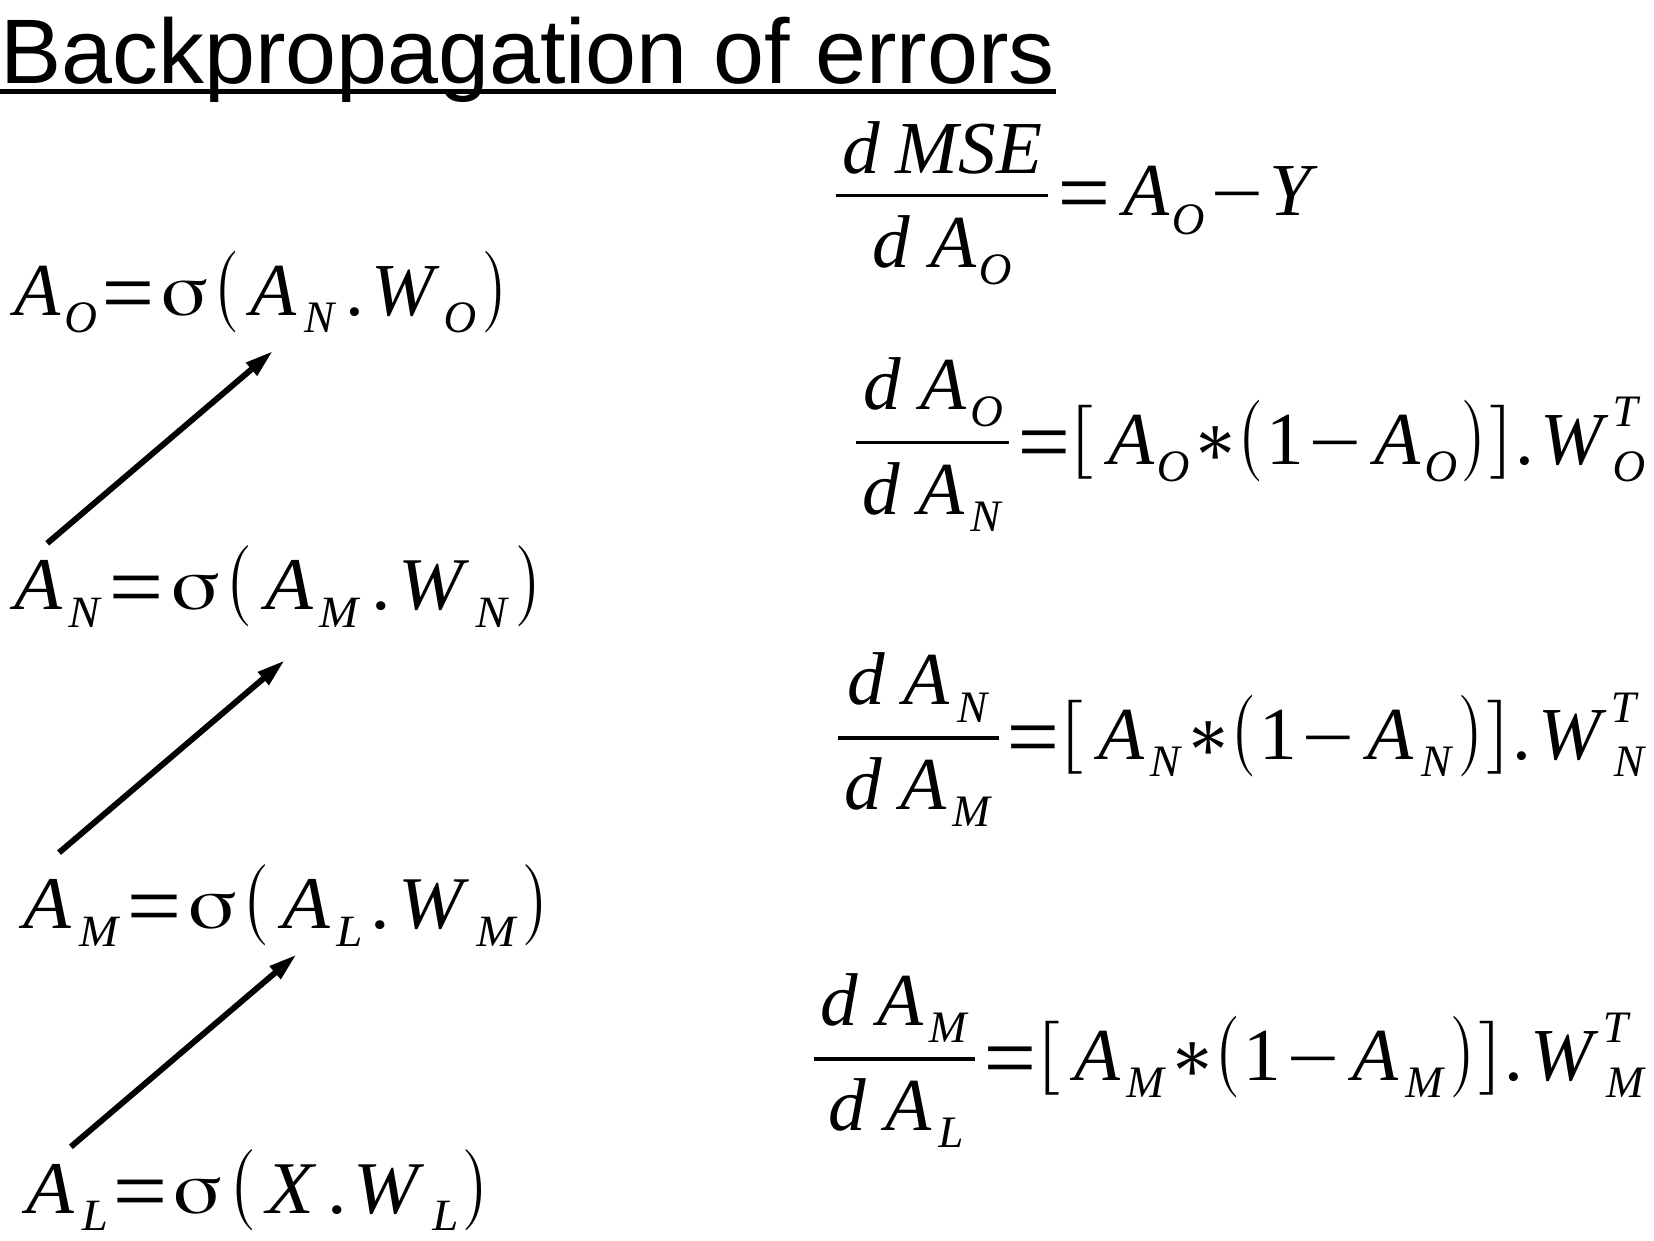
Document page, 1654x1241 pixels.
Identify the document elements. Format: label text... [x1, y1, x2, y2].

chart [828, 637, 1654, 837]
title Backpropagation of errors [0, 0, 1123, 105]
chart [805, 958, 1654, 1158]
chart [9, 862, 556, 956]
chart [0, 248, 513, 342]
chart [826, 106, 1328, 295]
chart [846, 342, 1653, 542]
chart [11, 1146, 495, 1241]
chart [0, 543, 548, 637]
